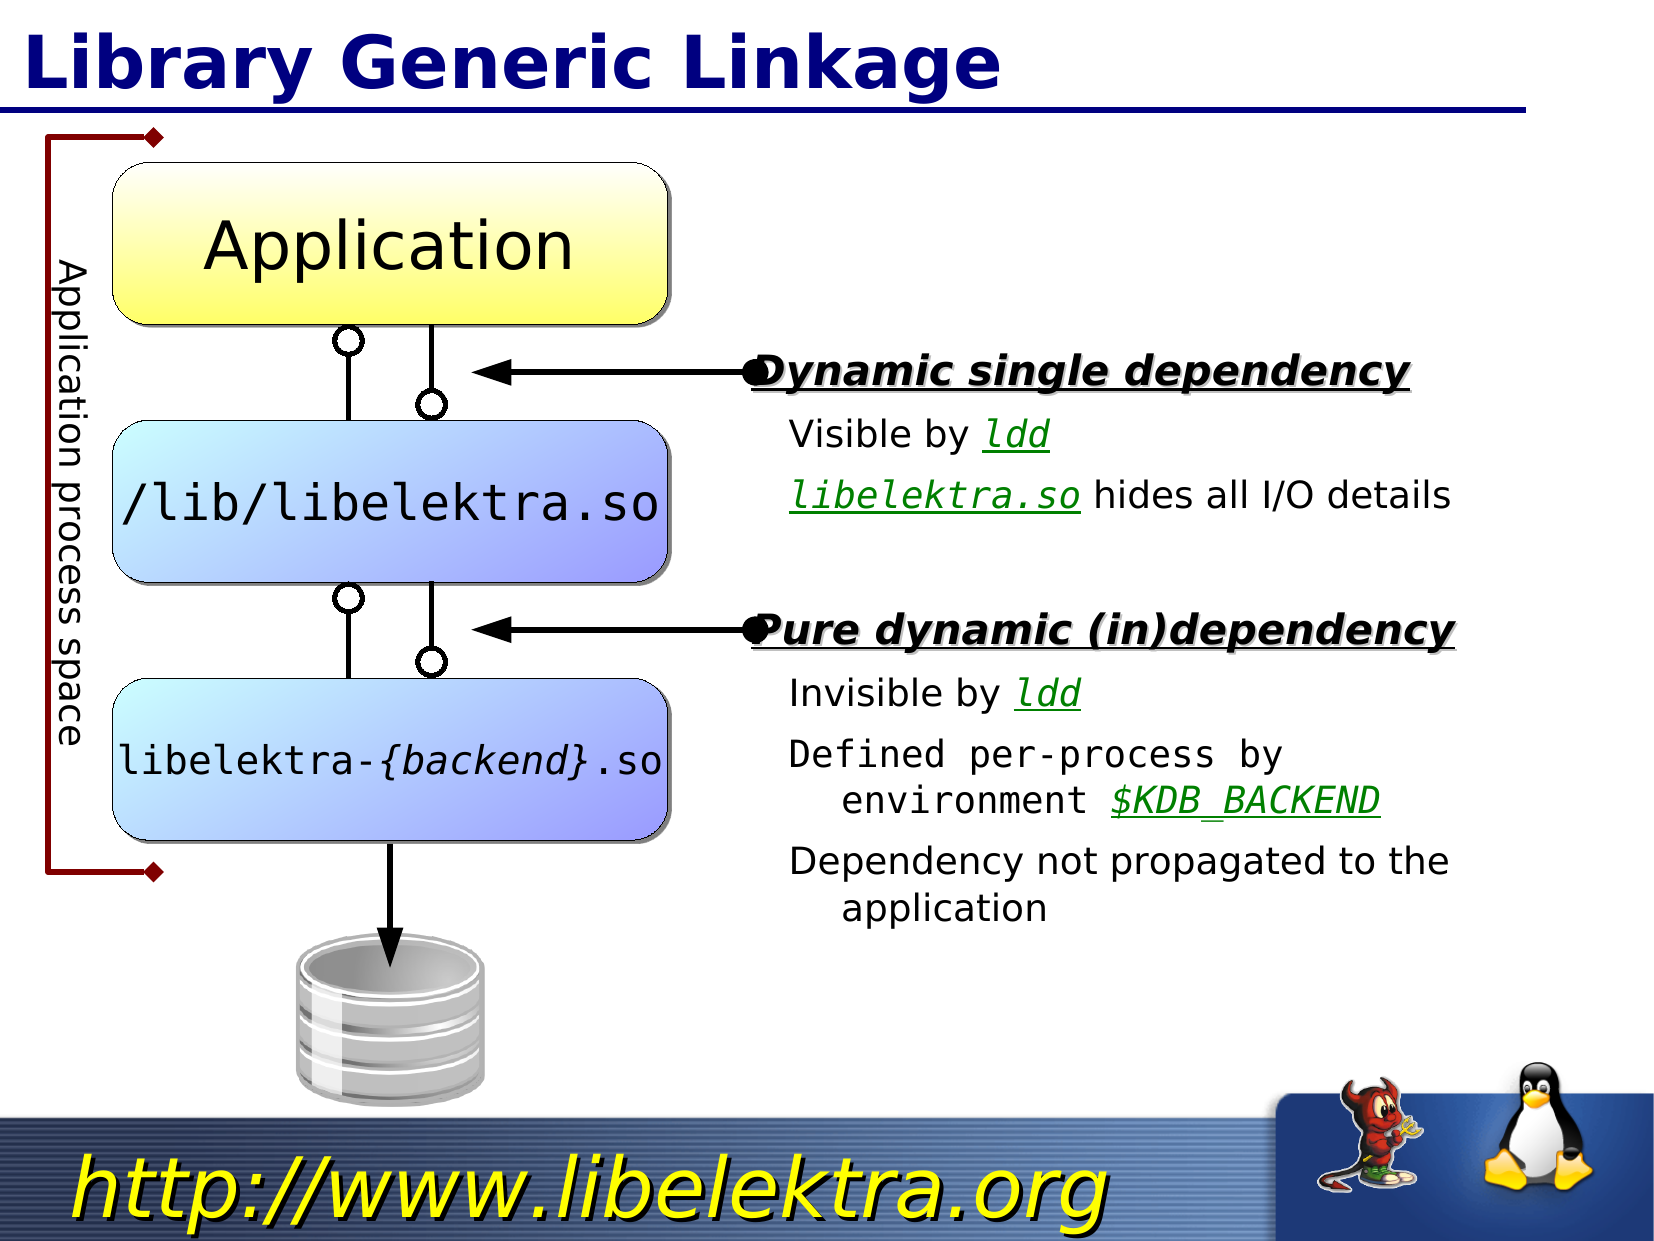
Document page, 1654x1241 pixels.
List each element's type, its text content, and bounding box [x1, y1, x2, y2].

text_box [415, 581, 448, 678]
list Dynamic single dependency Visible by ldd libelektra.so hides all I/O details [721, 339, 1566, 526]
text_box Application process space [53, 259, 98, 748]
text_box [415, 324, 448, 421]
text_box Library Generic Linkage [22, 14, 1611, 111]
picture [0, 932, 1654, 1241]
text_box /lib/libelektra.so [112, 420, 668, 583]
text_box [332, 324, 365, 421]
text_box libelektra-{backend}.so [112, 678, 668, 841]
list Pure dynamic (in)dependency Invisible by ldd Defined per-process by environment $KDB_BACKEND Dependency not propagated to the application [721, 597, 1566, 938]
text_box [332, 581, 365, 678]
text_box Application [112, 162, 668, 325]
